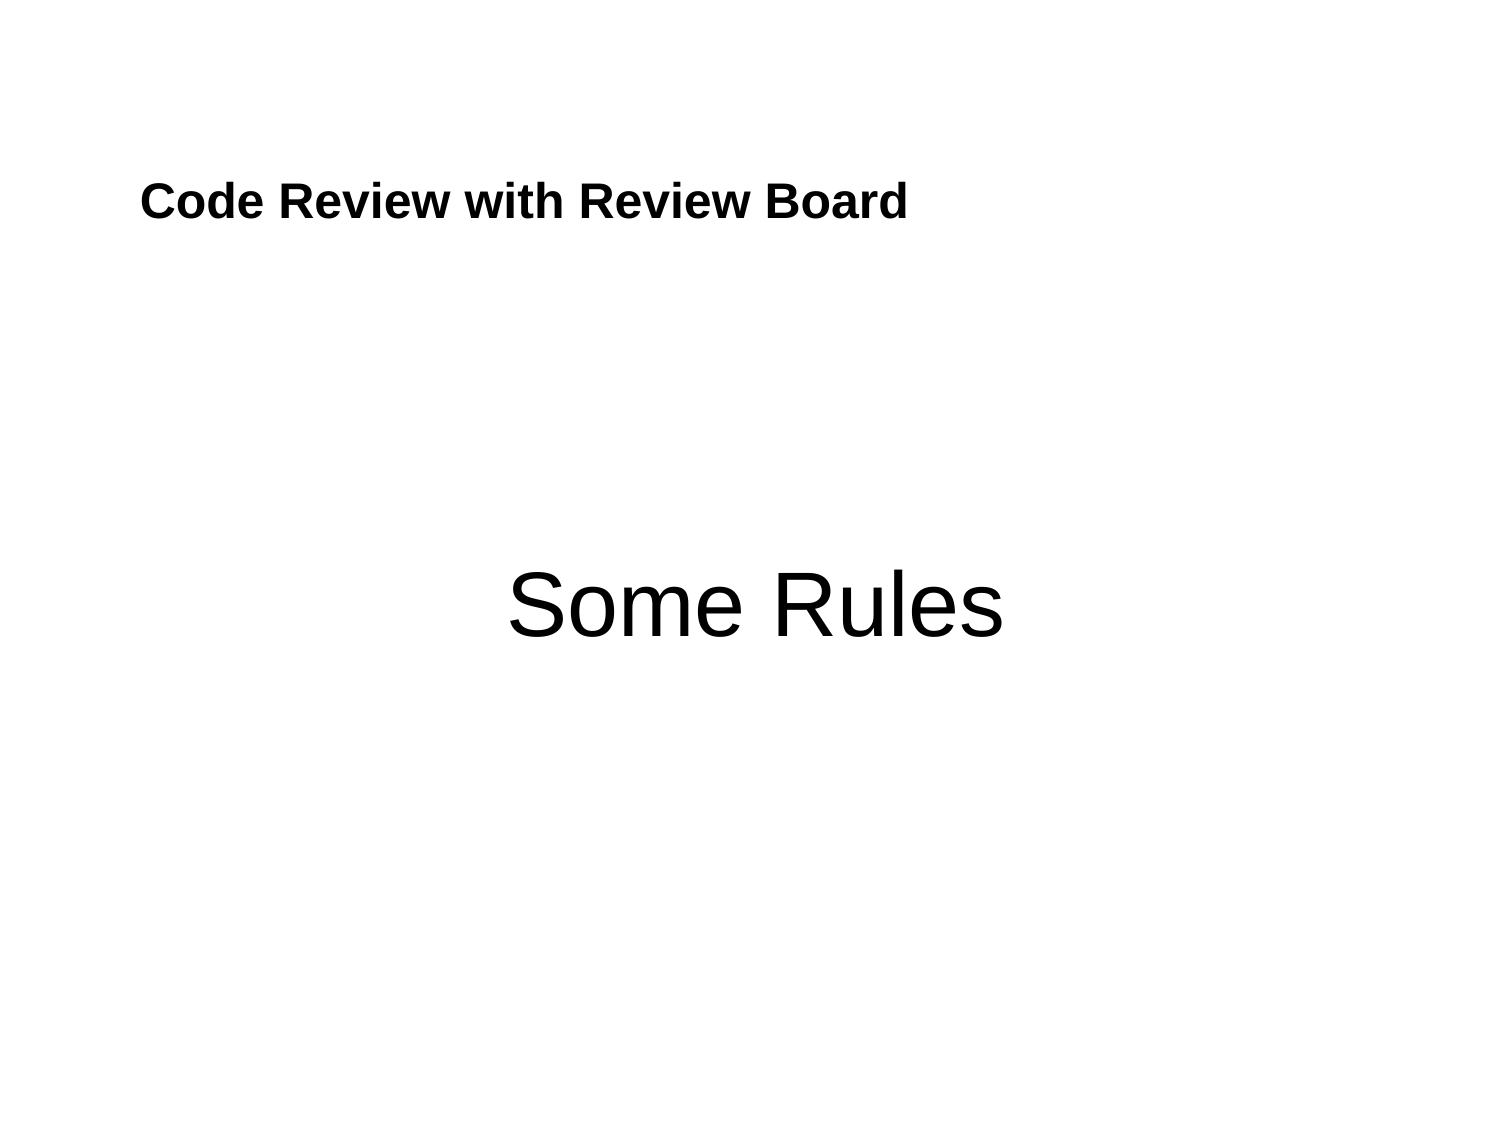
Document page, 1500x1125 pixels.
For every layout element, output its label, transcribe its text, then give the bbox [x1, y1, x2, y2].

title Some Rules [125, 263, 1388, 952]
title Code Review with Review Board [125, 135, 1388, 263]
